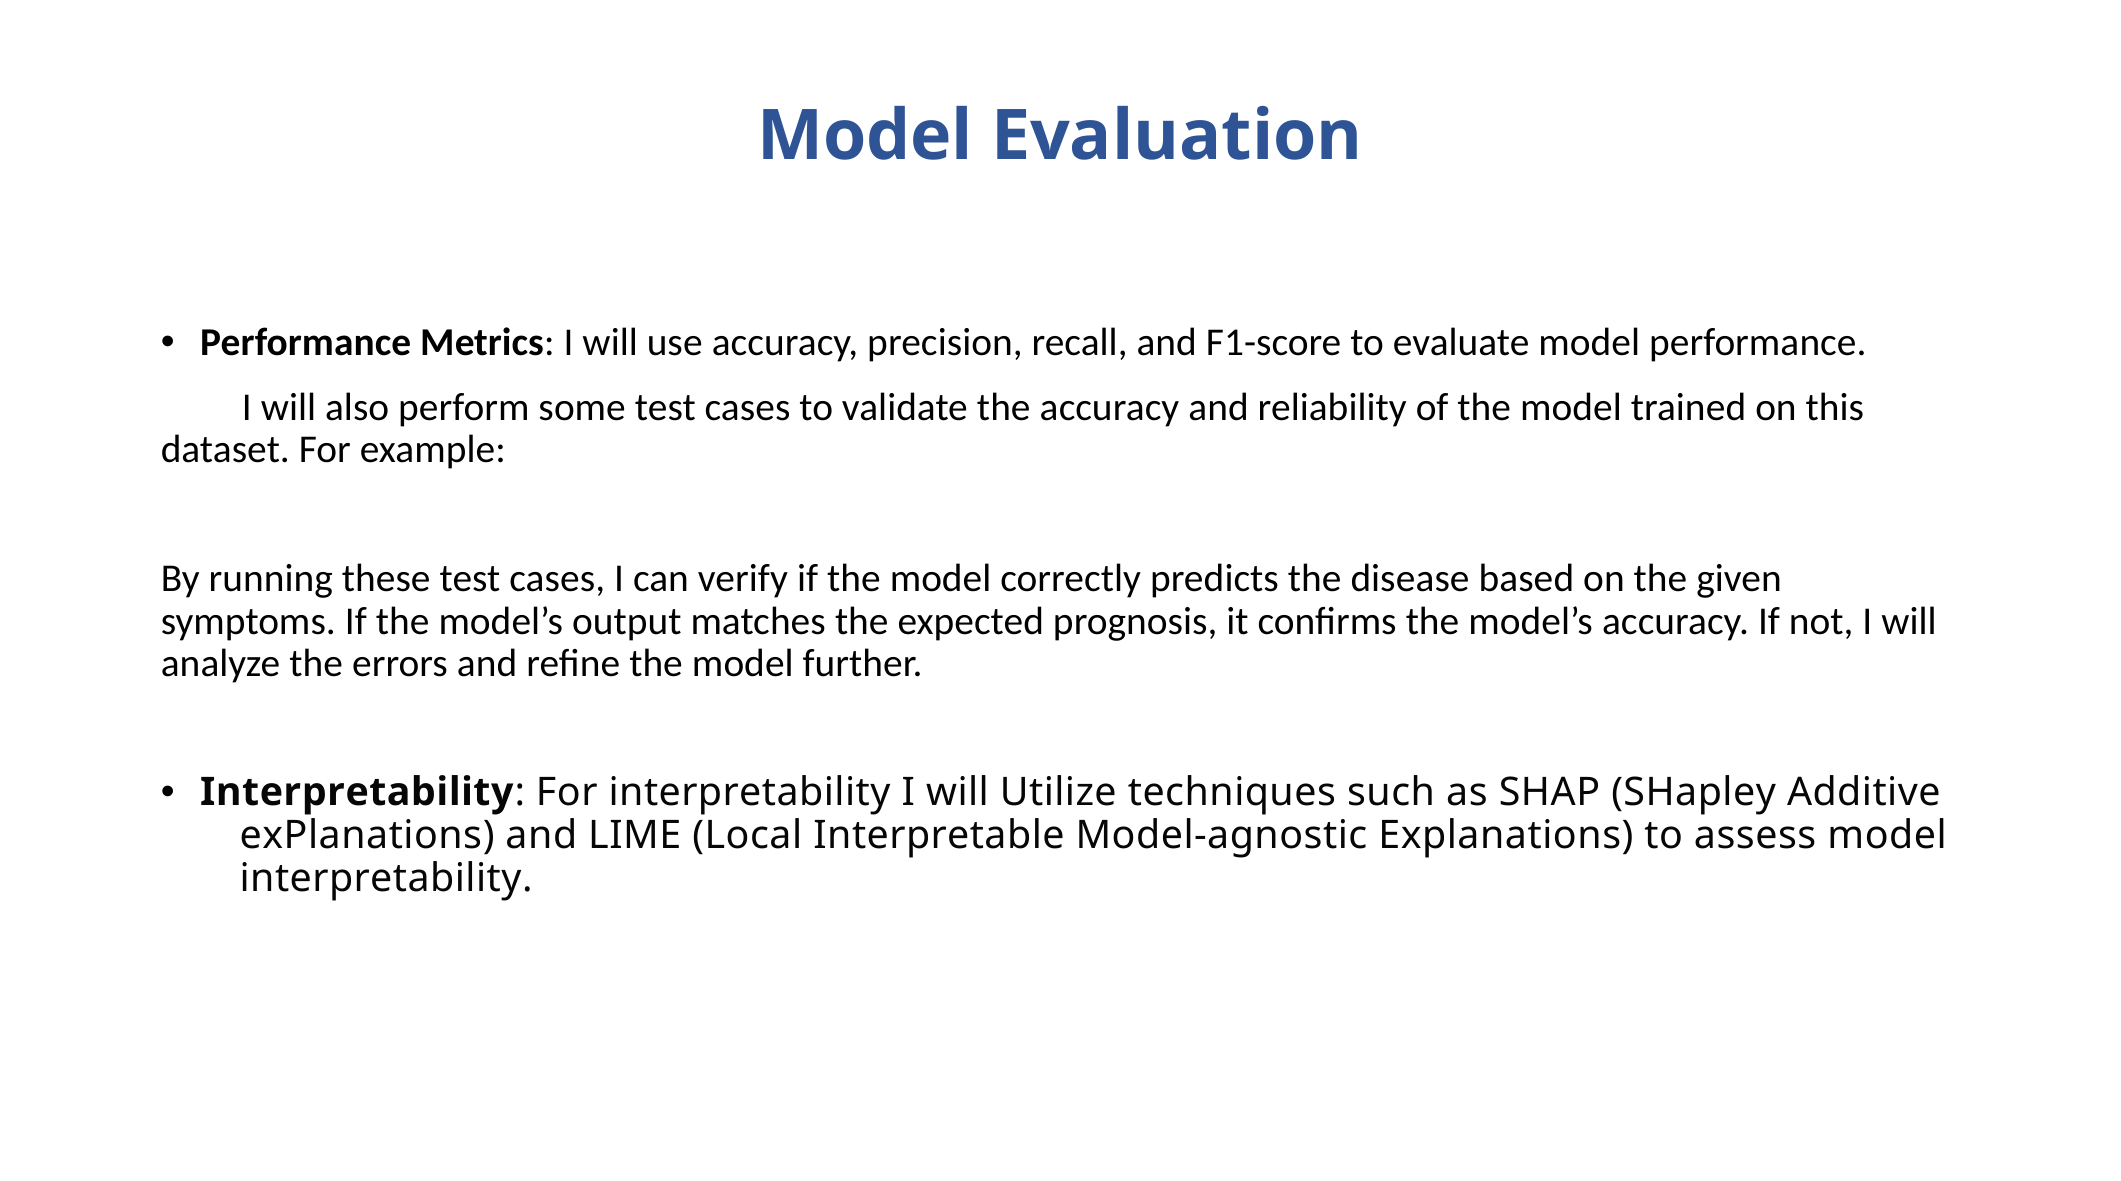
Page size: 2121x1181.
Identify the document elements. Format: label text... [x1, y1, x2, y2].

list Performance Metrics: I will use accuracy, precision, recall, and F1-score to evaluate model performance. I will also perform some test cases to validate the accuracy and reliability of the model trained on this dataset. For example: By running these test cases, I can verify if the model correctly predicts the disease based on the given symptoms. If the model’s output matches the expected prognosis, it confirms the model’s accuracy. If not, I will analyze the errors and refine the model further. Interpretability: For interpretability I will Utilize techniques such as SHAP (SHapley Additive exPlanations) and LIME (Local Interpretable Model-agnostic Explanations) to assess model interpretability. [145, 314, 1975, 1064]
title Model Evaluation [154, 62, 1966, 212]
